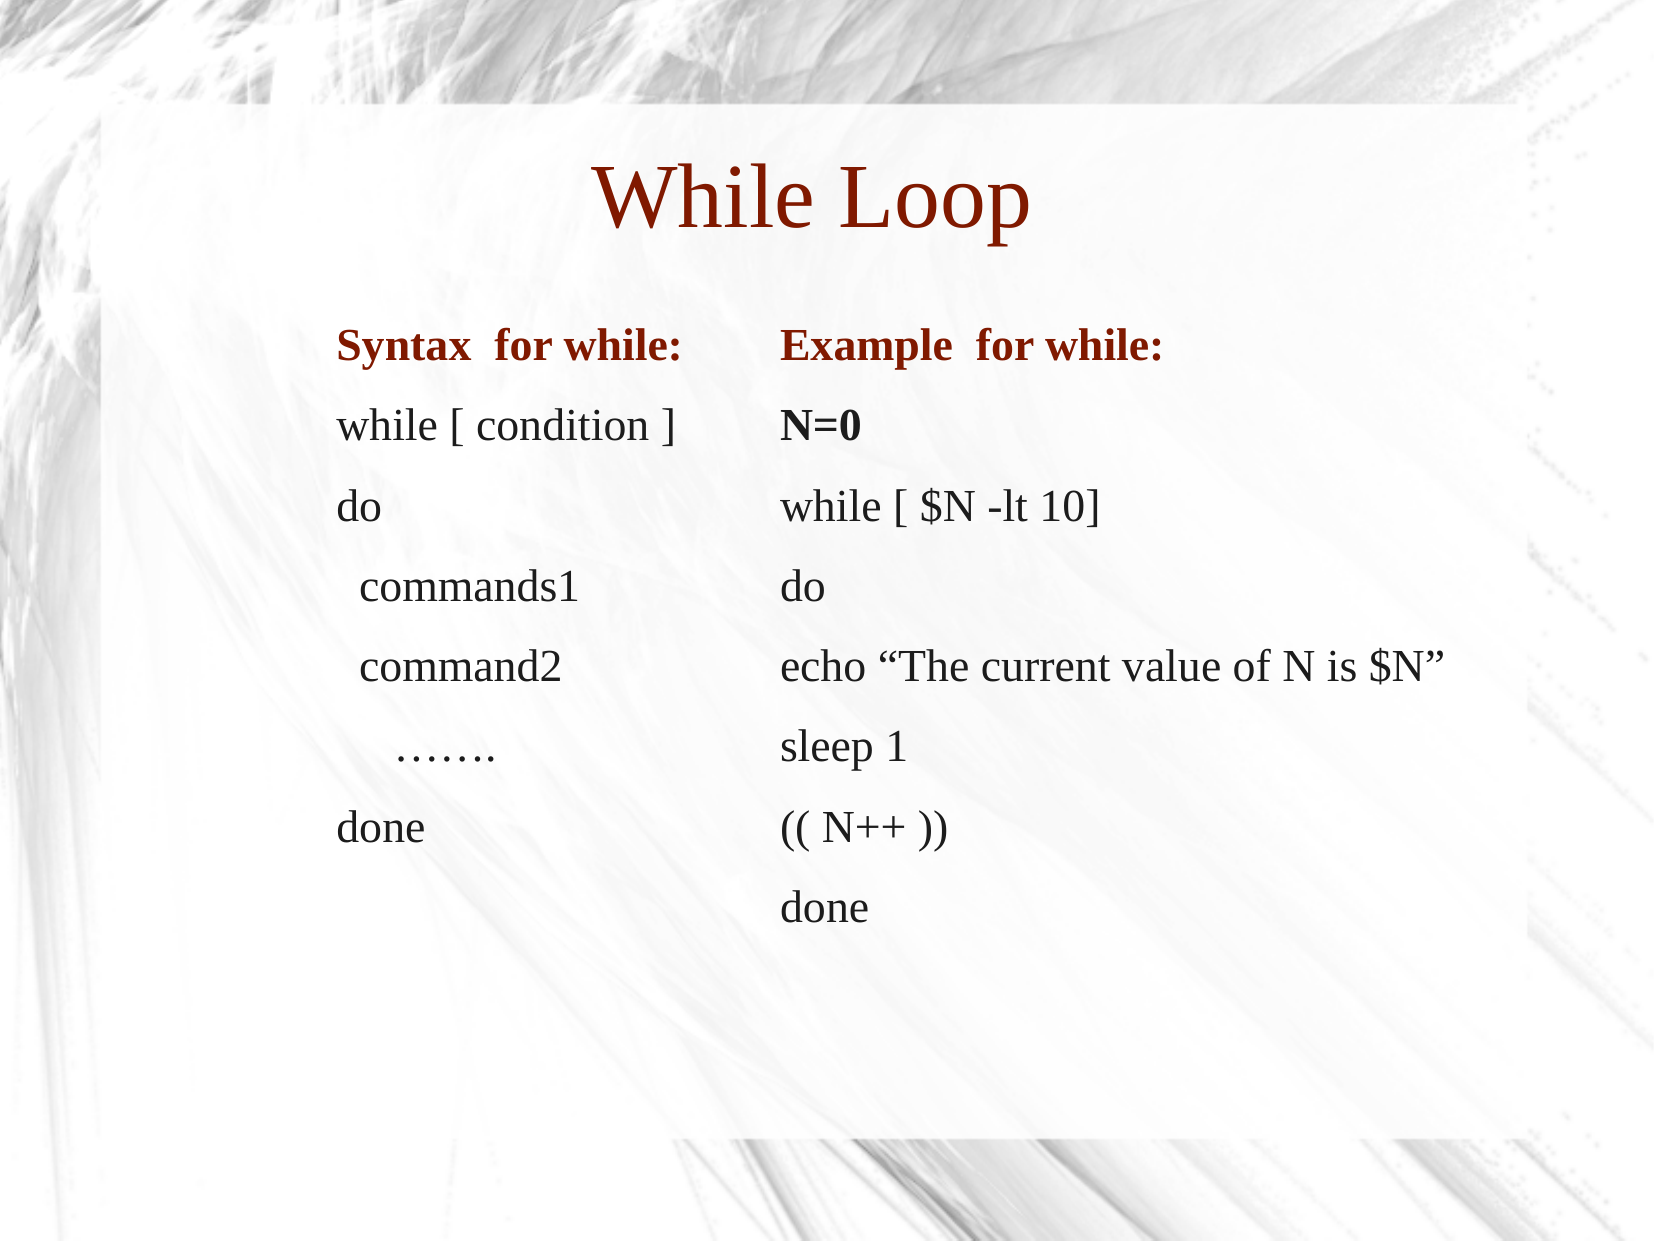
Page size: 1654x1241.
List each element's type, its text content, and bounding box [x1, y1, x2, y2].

list Syntax for while: while [ condition ] do commands1 command2 ……. done [336, 319, 780, 946]
picture [0, 0, 1654, 1241]
list Example for while: N=0 while [ $N -lt 10] do echo “The current value of N is $N” sleep 1 (( N++ )) done [780, 319, 1486, 988]
title While Loop [118, 112, 1506, 281]
